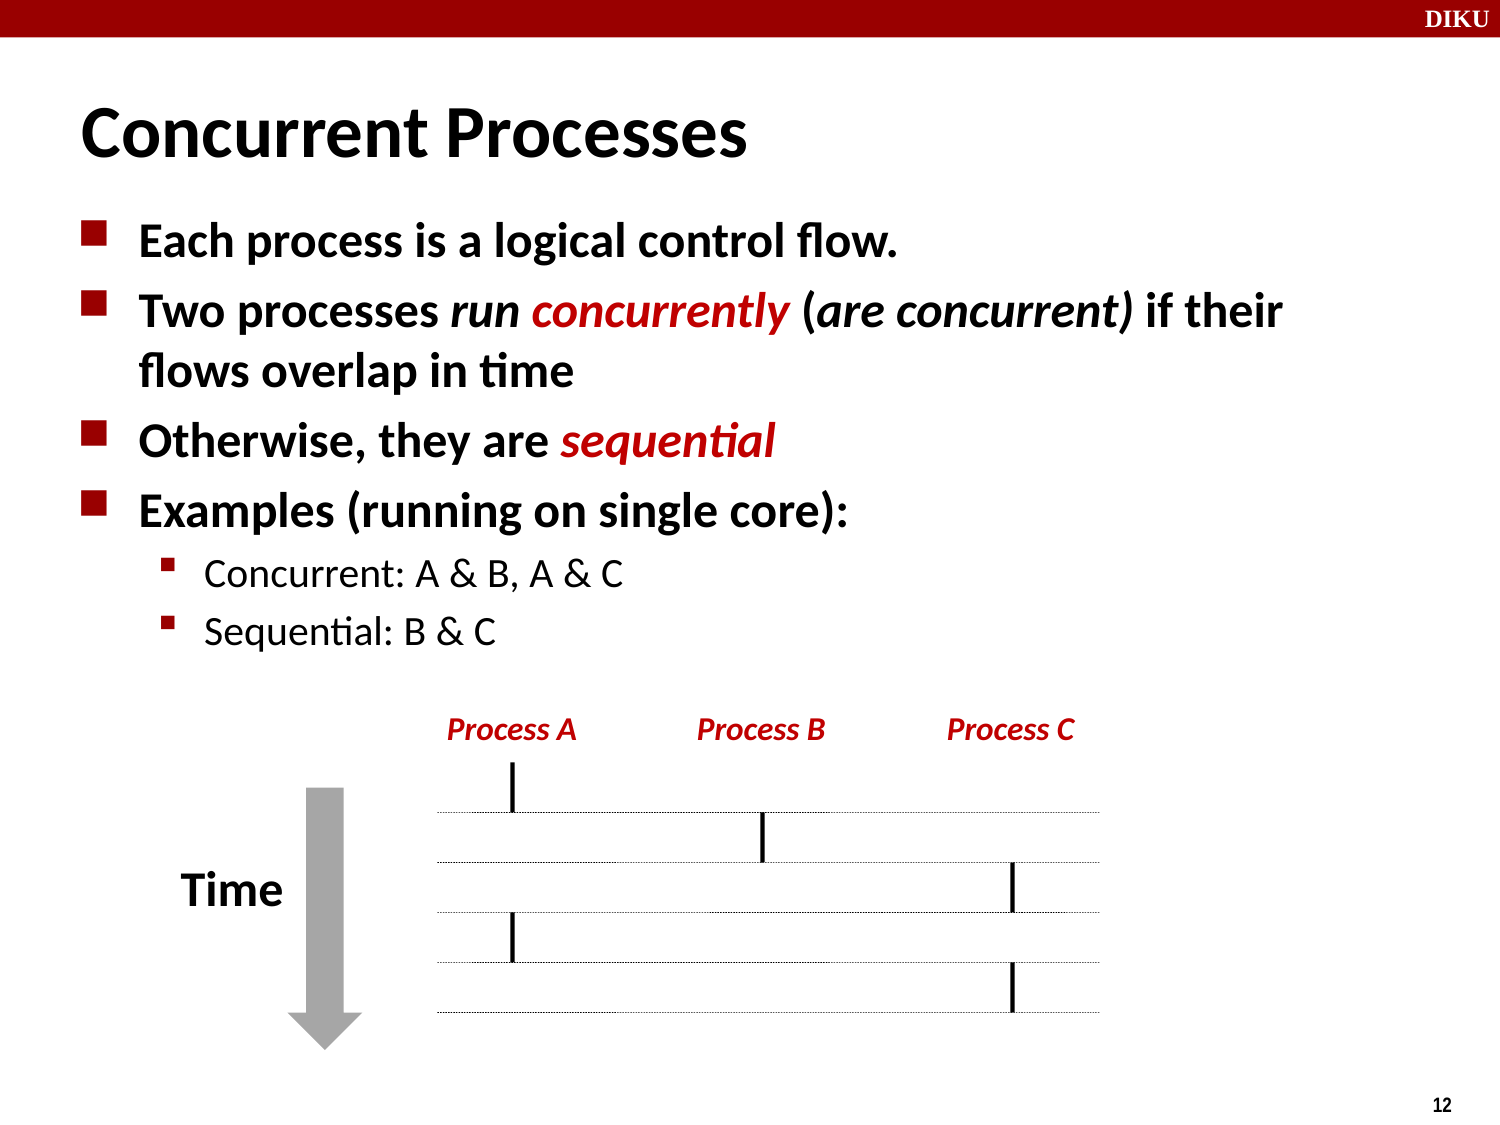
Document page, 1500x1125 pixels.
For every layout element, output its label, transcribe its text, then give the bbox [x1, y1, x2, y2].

text_box [287, 787, 363, 1051]
text_box Process B [682, 699, 841, 755]
list Each process is a logical control flow. Two processes run concurrently (are concurrent) if their flows overlap in time Otherwise, they are sequential Examples (running on single core): Concurrent: A & B, A & C Sequential: B & C [67, 200, 1363, 625]
text_box Process A [432, 699, 593, 755]
title Concurrent Processes [66, 80, 1063, 175]
text_box Process C [932, 699, 1090, 755]
text_box Time [165, 849, 300, 925]
